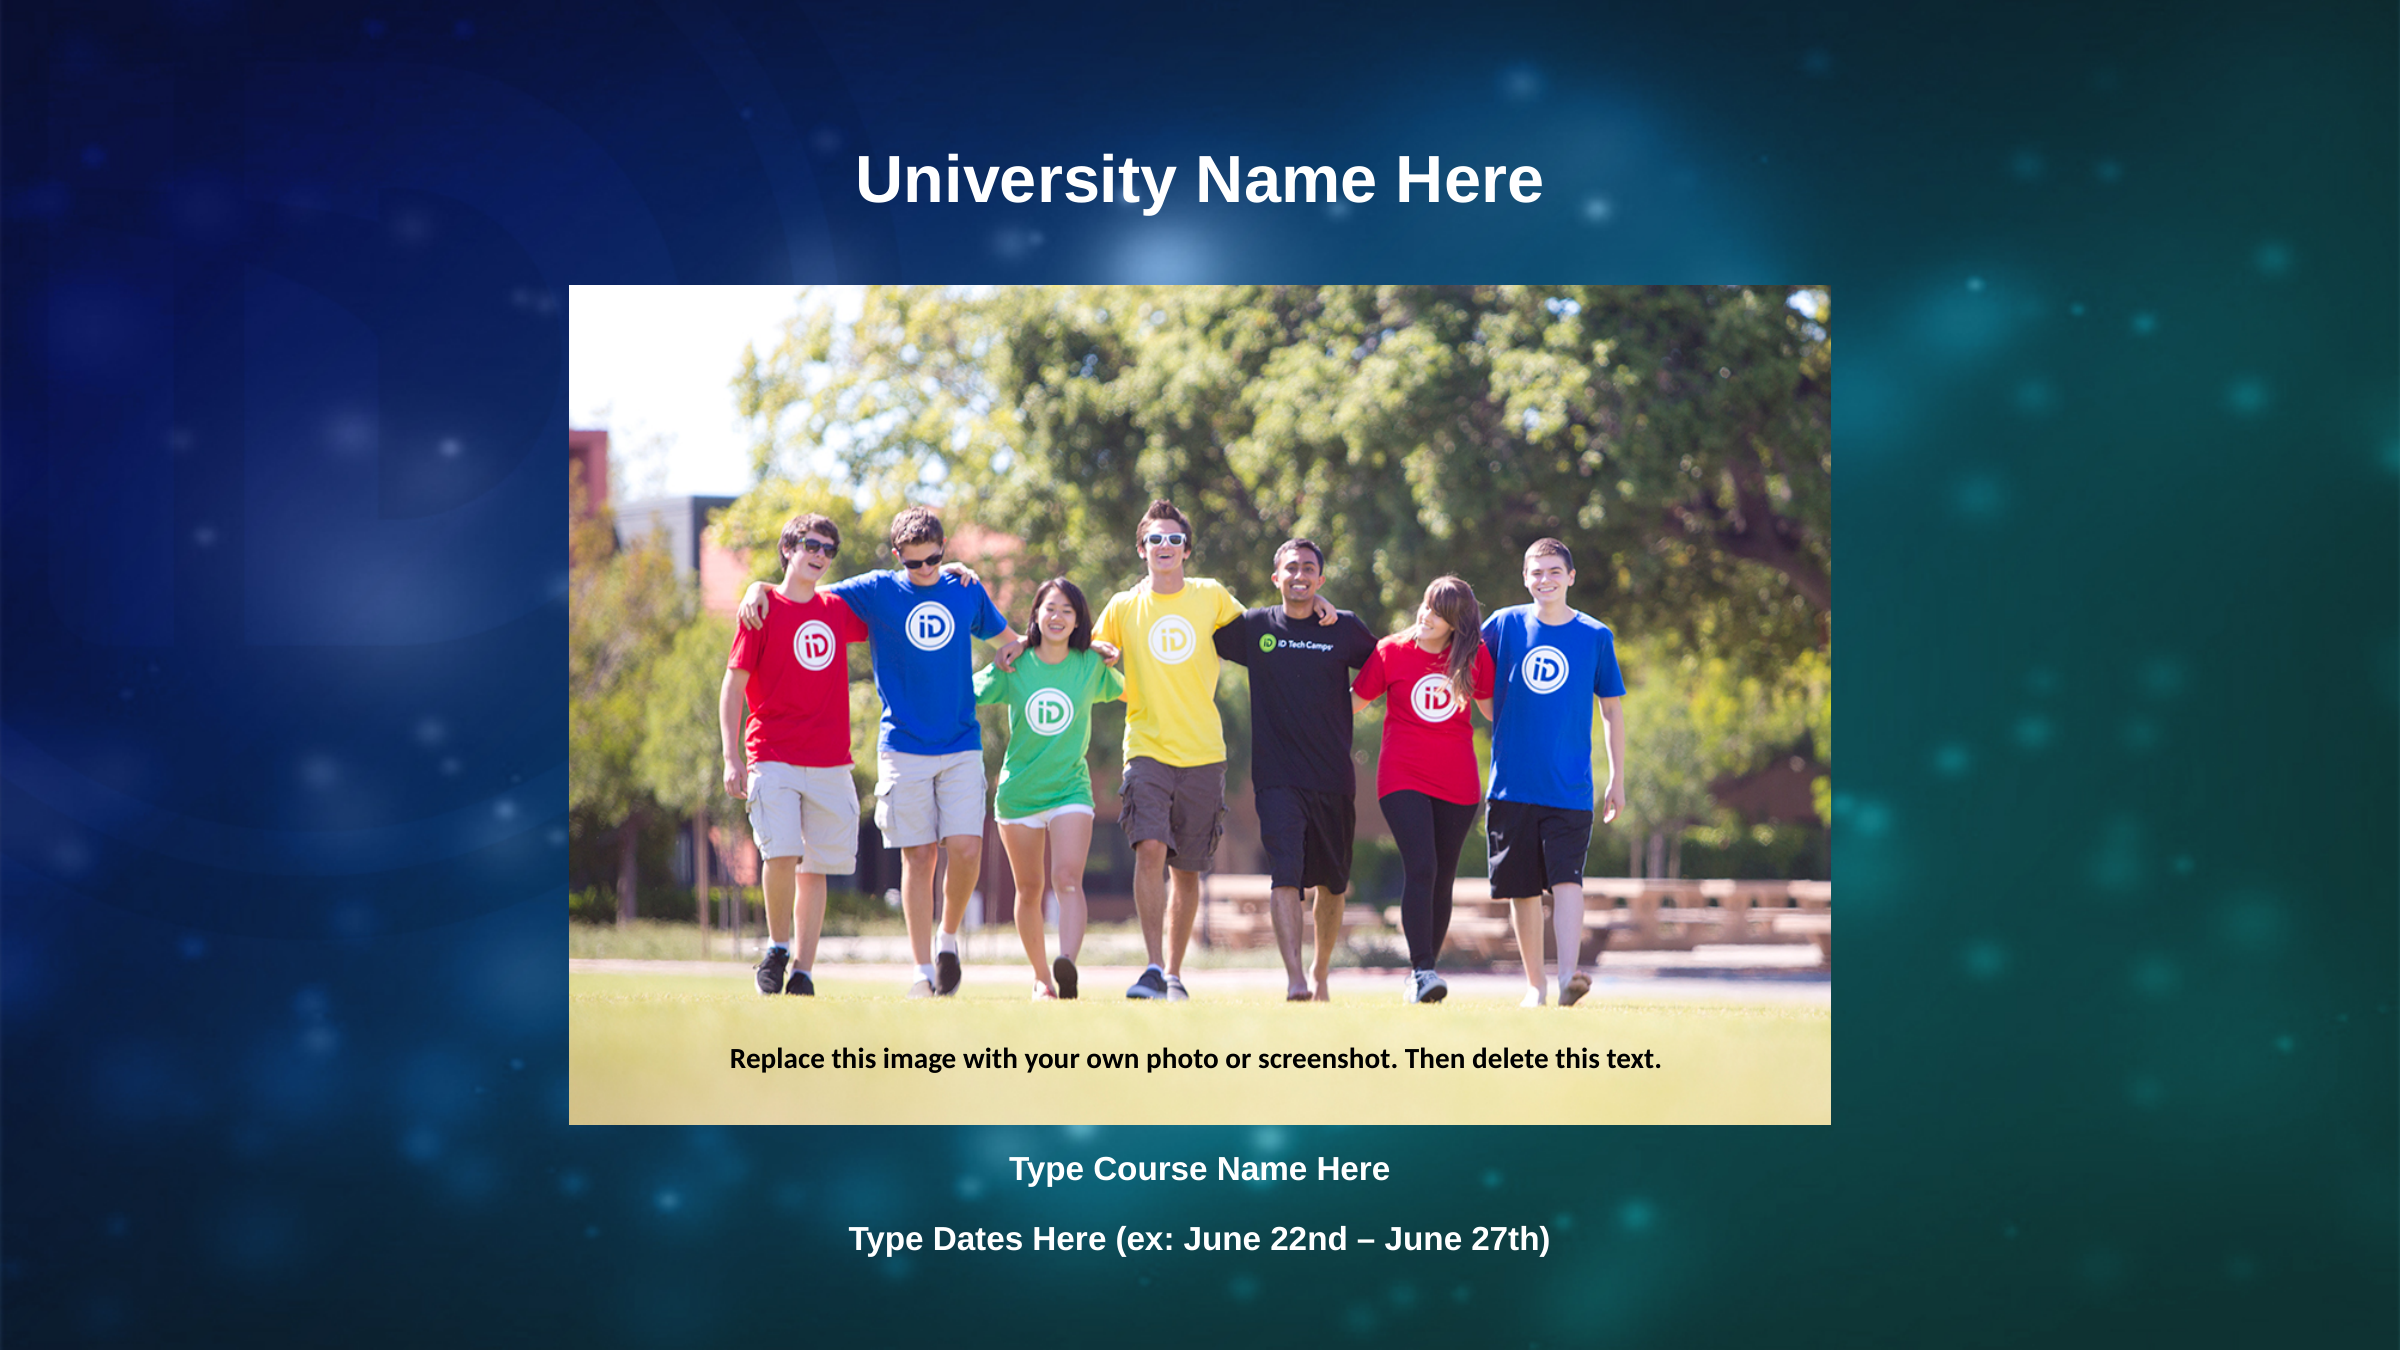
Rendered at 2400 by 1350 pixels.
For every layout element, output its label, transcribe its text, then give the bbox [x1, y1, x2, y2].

picture [0, 0, 2400, 1350]
list Type Course Name Here Type Dates Here (ex: June 22nd – June 27th) [400, 1140, 2000, 1290]
title University Name Here [170, 128, 2230, 240]
text_box Replace this image with your own photo or screenshot. Then delete this text. [550, 1031, 1850, 1082]
